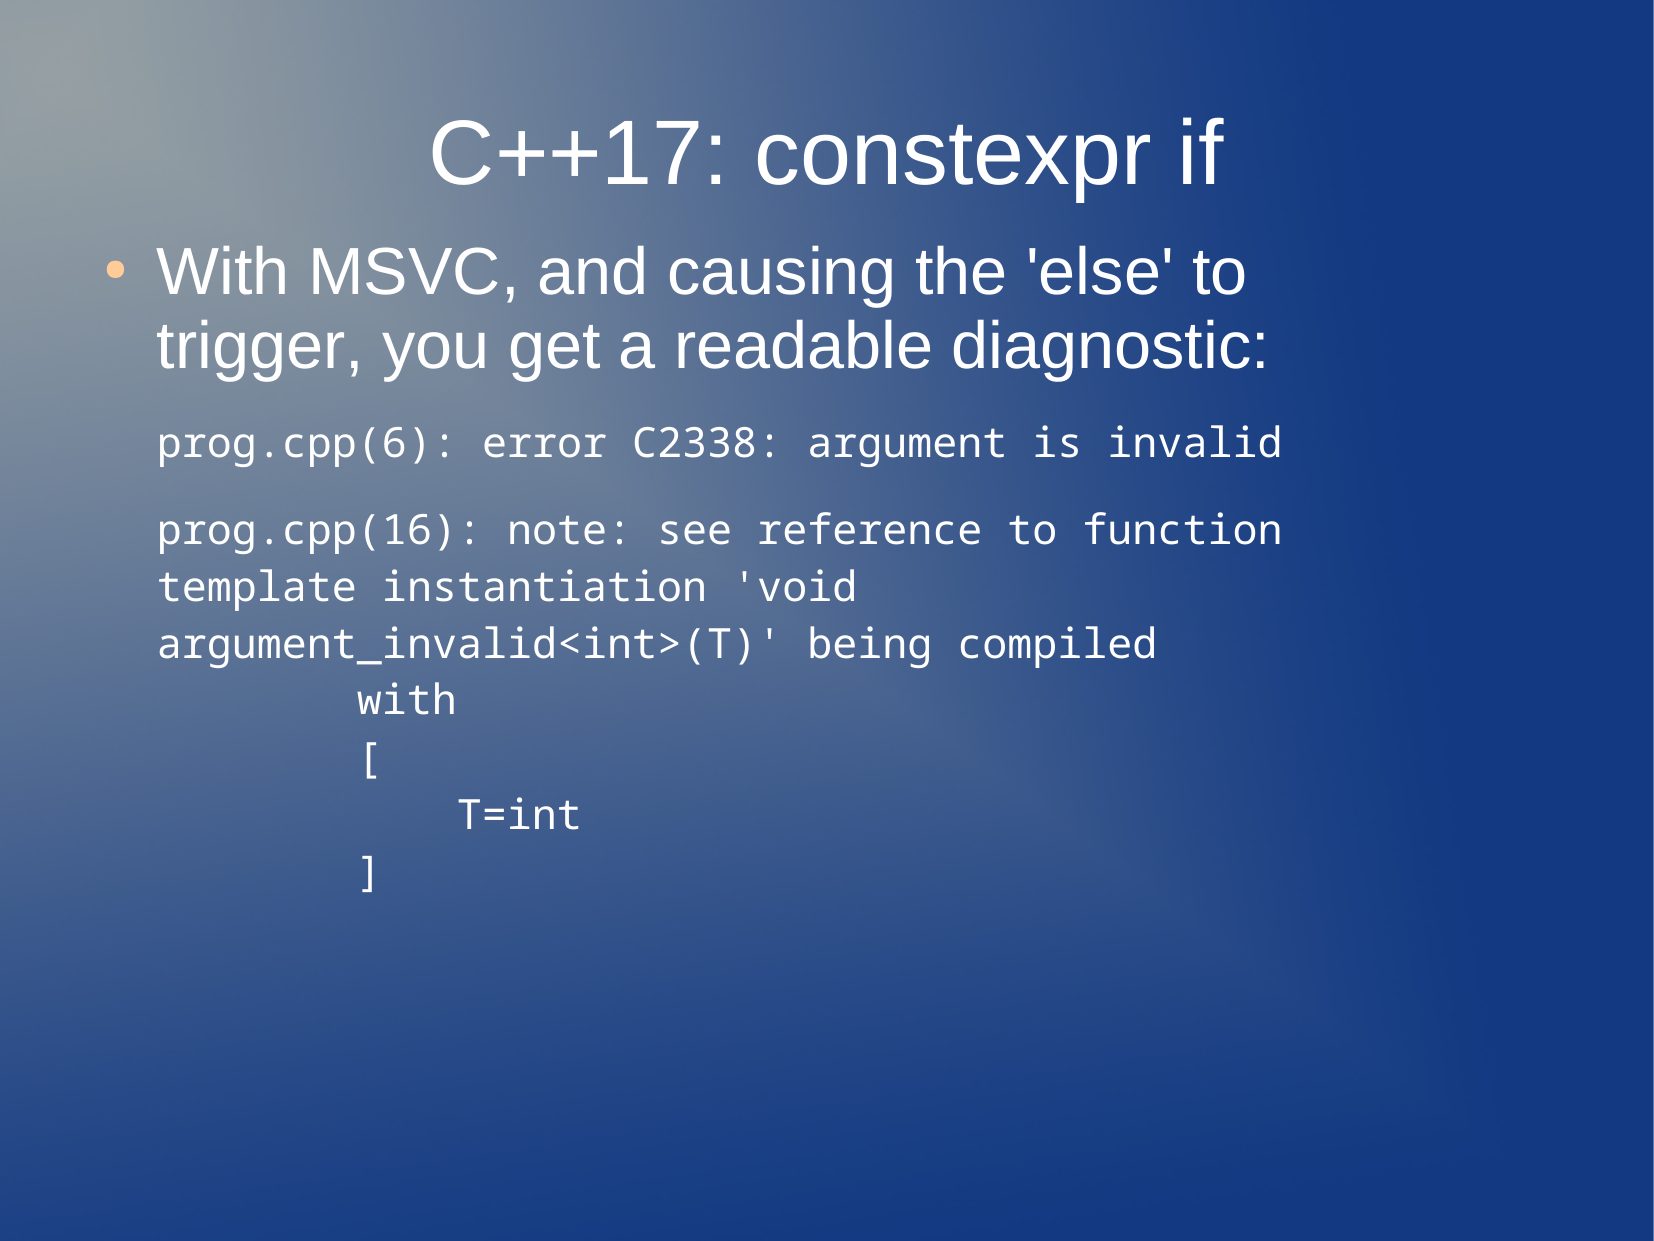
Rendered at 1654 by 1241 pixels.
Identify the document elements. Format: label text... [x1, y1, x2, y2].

picture [0, 0, 1654, 1241]
title C++17: constexpr if [82, 49, 1571, 257]
list With MSVC, and causing the 'else' to trigger, you get a readable diagnostic: prog.cpp(6): error C2338: argument is invalid prog.cpp(16): note: see reference to function template instantiation 'void argument_invalid<int>(T)' being compiled with [ T=int ] [85, 233, 1467, 1192]
